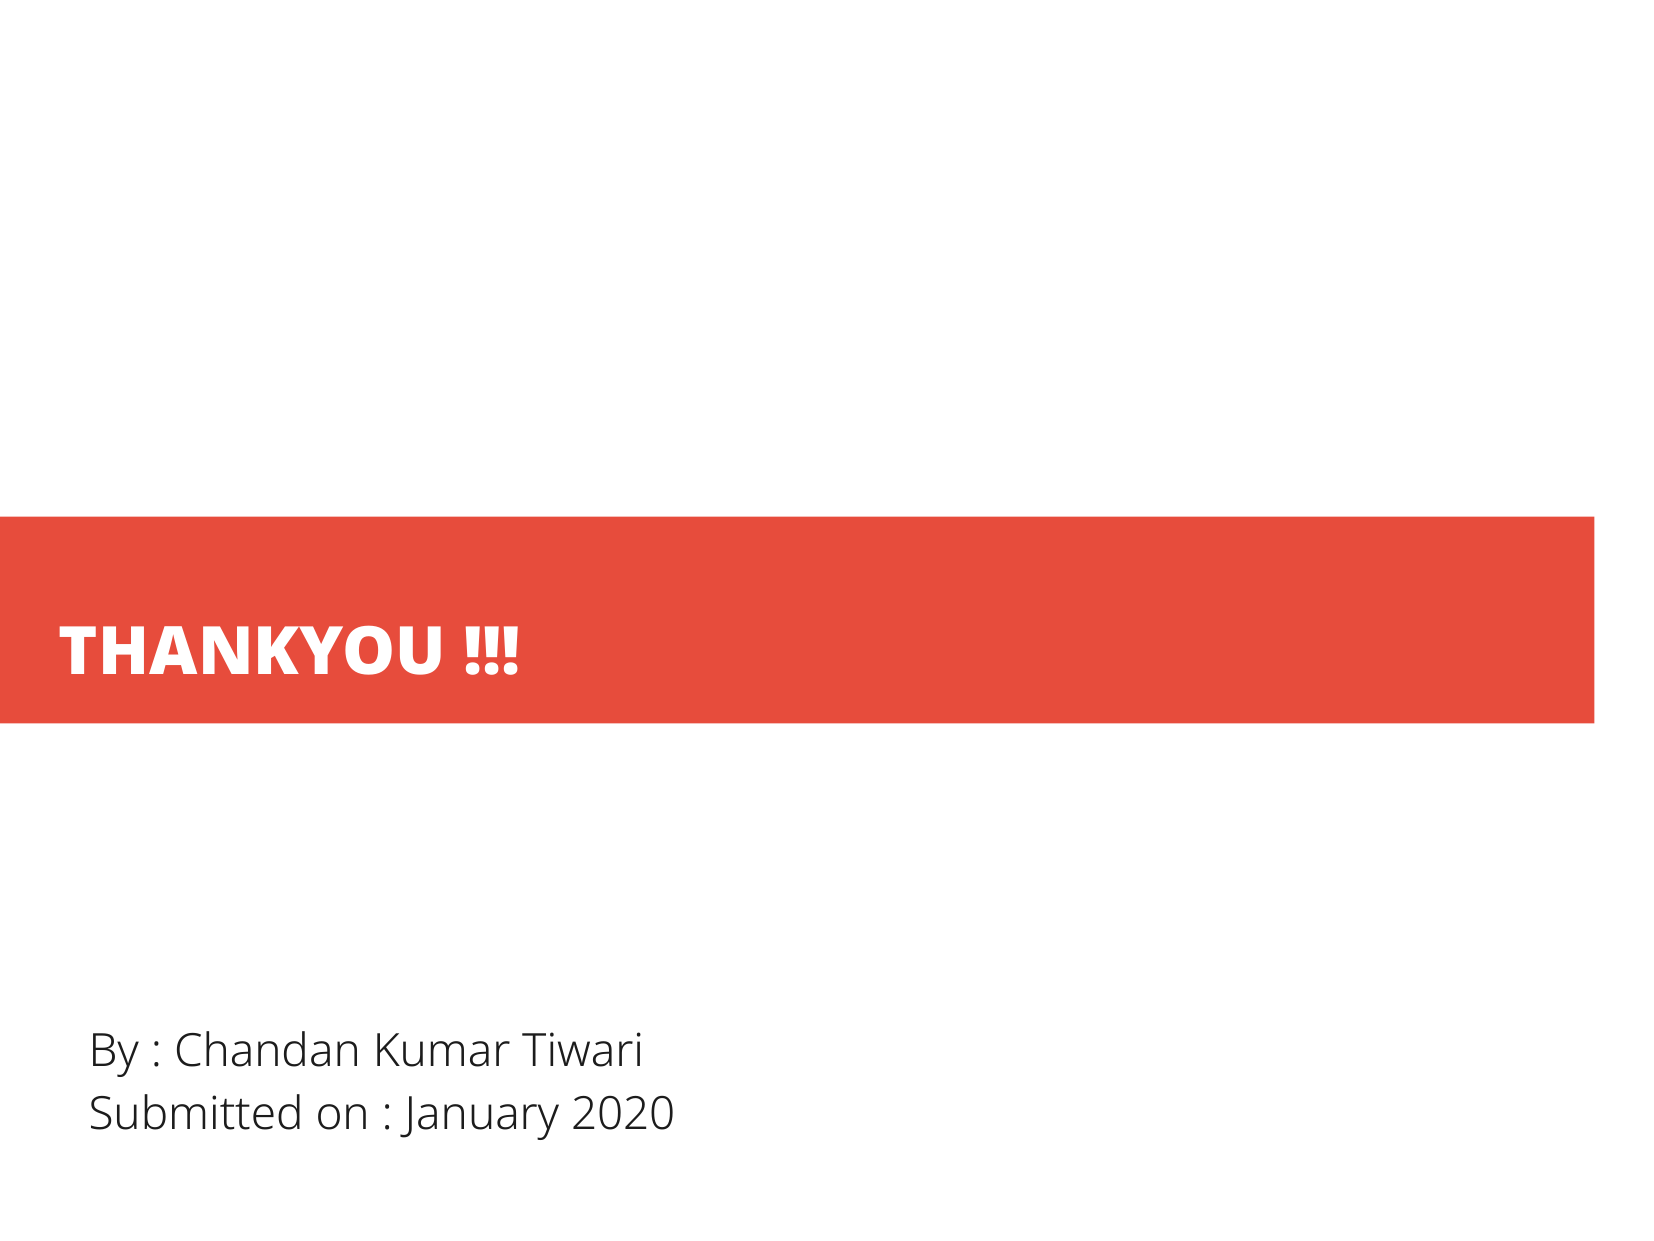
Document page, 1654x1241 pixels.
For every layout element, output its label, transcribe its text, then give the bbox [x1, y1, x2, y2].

title THANKYOU !!! [59, 546, 1595, 694]
subtitle By : Chandan Kumar Tiwari Submitted on : January 2020 [88, 767, 1595, 1182]
